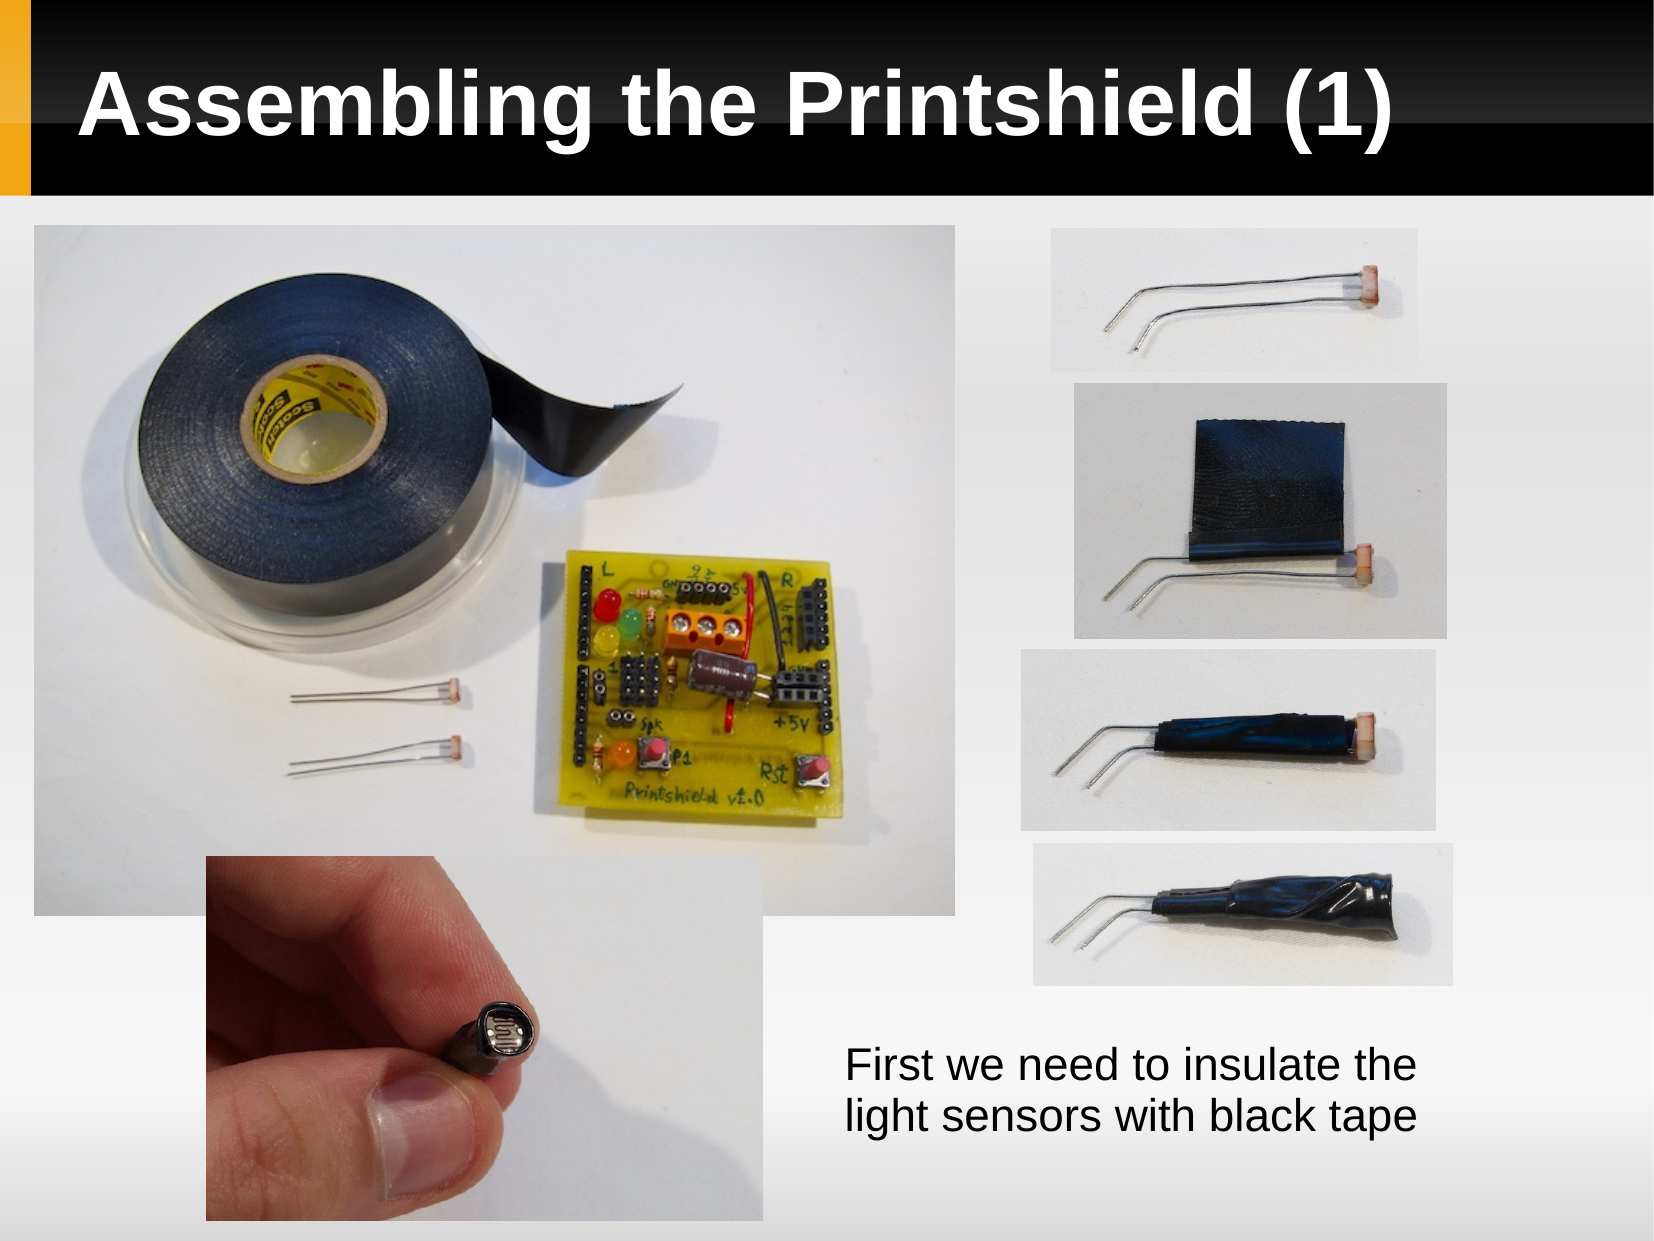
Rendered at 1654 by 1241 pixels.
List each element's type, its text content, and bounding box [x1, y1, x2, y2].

picture [0, 0, 1654, 1241]
text_box First we need to insulate the light sensors with black tape [826, 1028, 1654, 1152]
title Assembling the Printshield (1) [76, 0, 1565, 208]
